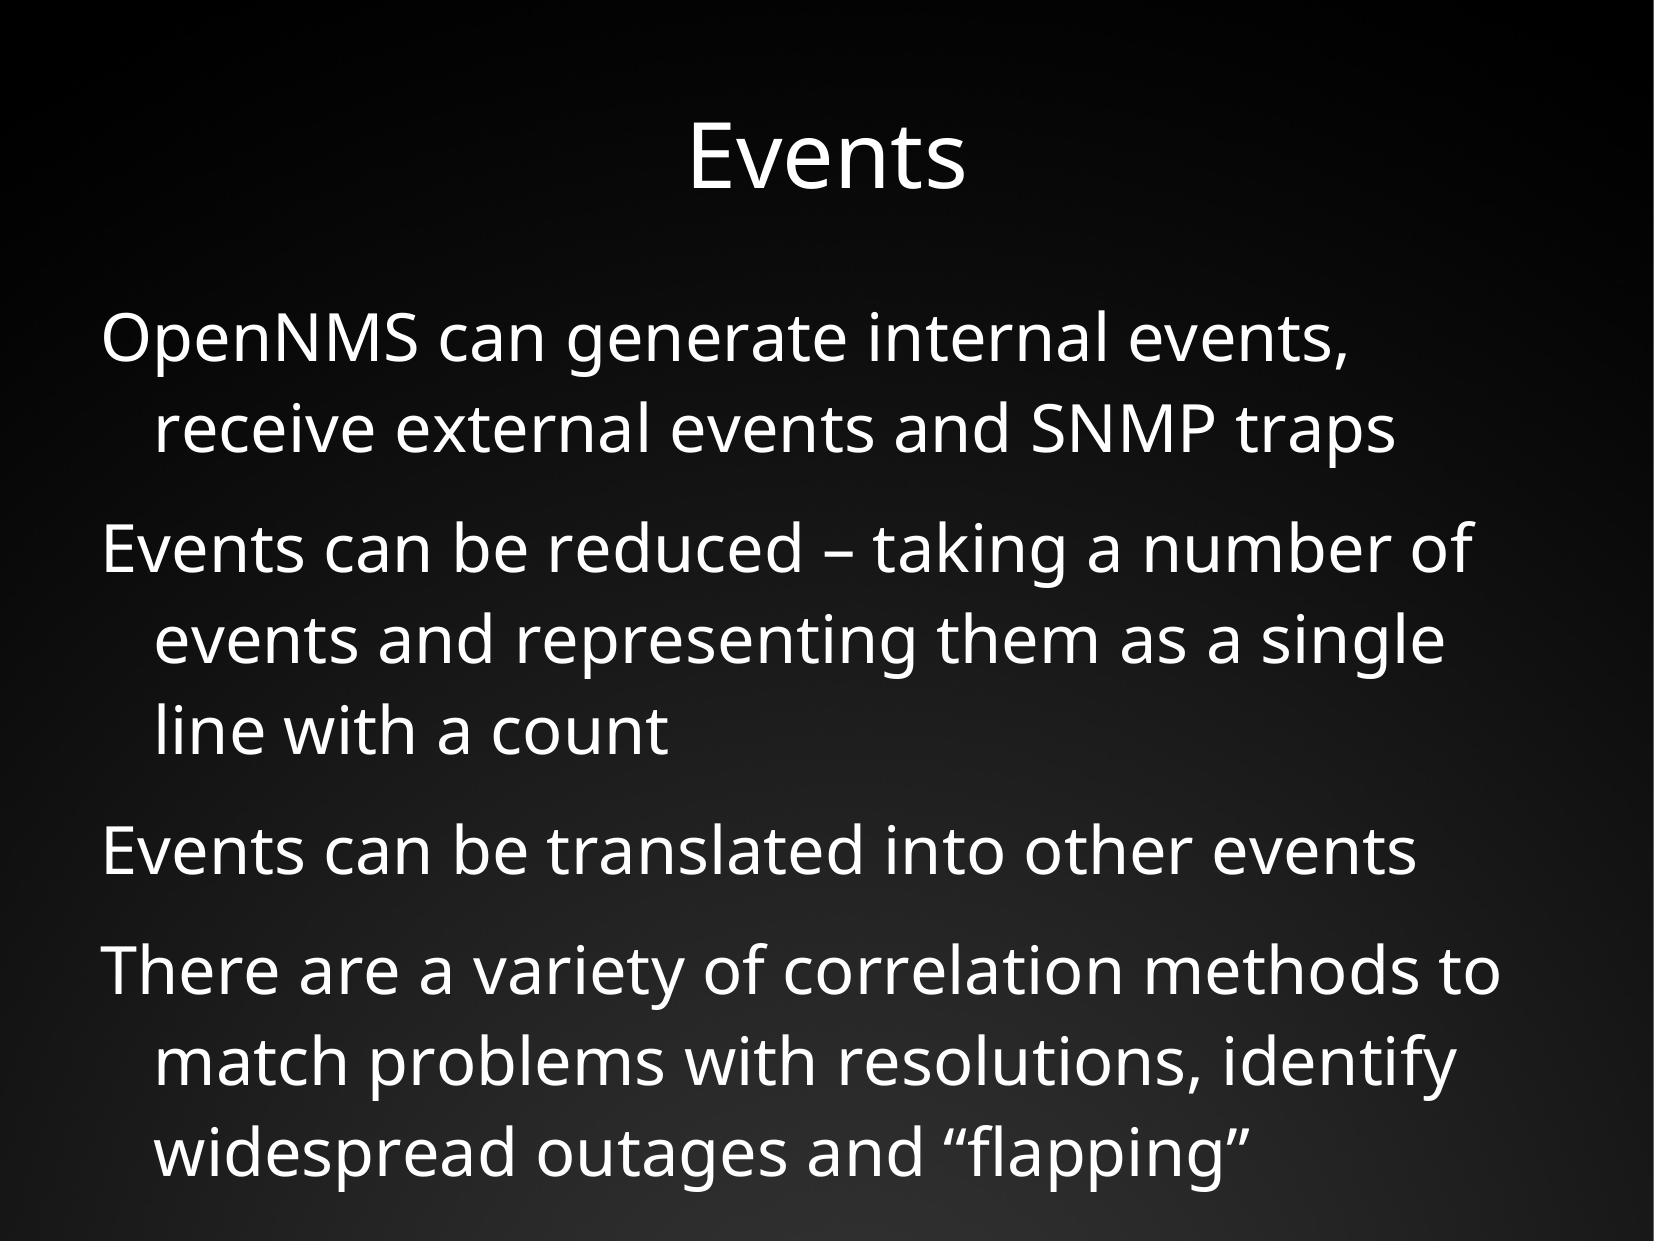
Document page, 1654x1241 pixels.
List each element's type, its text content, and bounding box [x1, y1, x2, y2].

list OpenNMS can generate internal events, receive external events and SNMP traps Events can be reduced – taking a number of events and representing them as a single line with a count Events can be translated into other events There are a variety of correlation methods to match problems with resolutions, identify widespread outages and “flapping” [82, 290, 1571, 1109]
title Events [82, 49, 1571, 257]
picture [0, 0, 1654, 1241]
